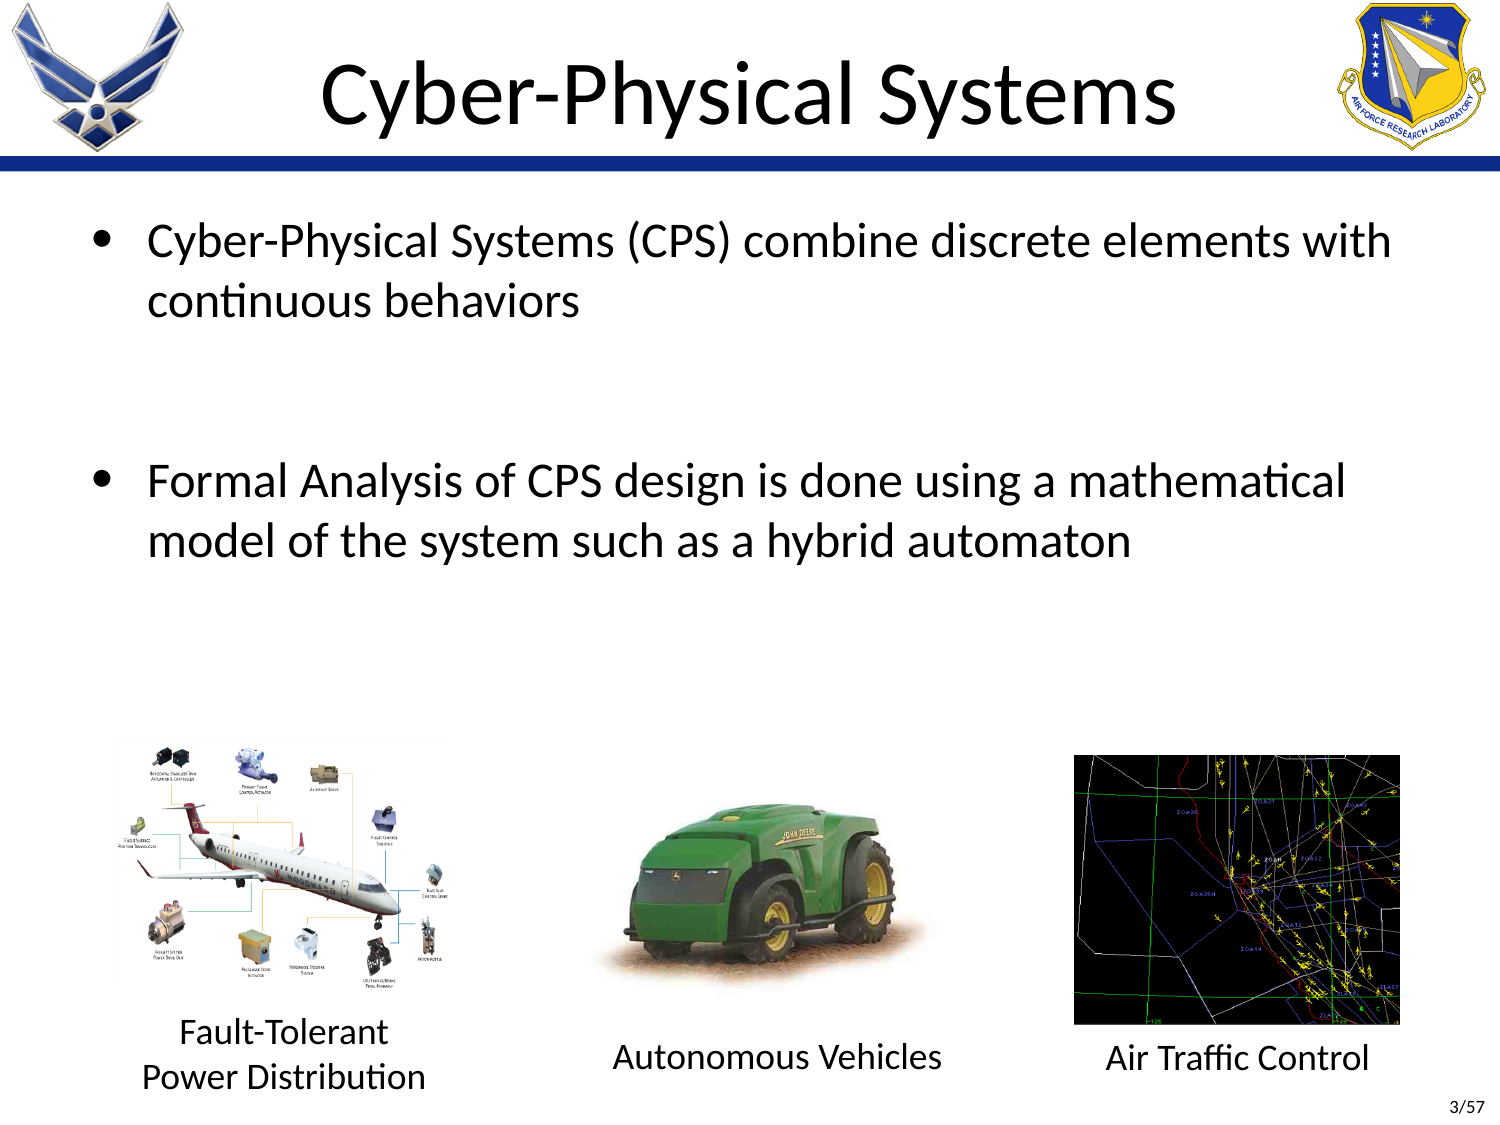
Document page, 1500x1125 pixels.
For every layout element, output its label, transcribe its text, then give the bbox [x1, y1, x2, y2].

text_box Air Traffic Control [1090, 1025, 1386, 1086]
text_box Fault-Tolerant Power Distribution [126, 999, 442, 1105]
text_box Autonomous Vehicles [597, 1036, 958, 1085]
picture [1337, 3, 1486, 151]
title Cyber-Physical Systems [187, 24, 1313, 150]
picture [112, 736, 450, 990]
picture [1074, 755, 1400, 1025]
picture [2, 0, 198, 156]
picture [577, 748, 961, 1036]
list Cyber-Physical Systems (CPS) combine discrete elements with continuous behaviors Formal Analysis of CPS design is done using a mathematical model of the system such as a hybrid automaton [75, 200, 1425, 1005]
